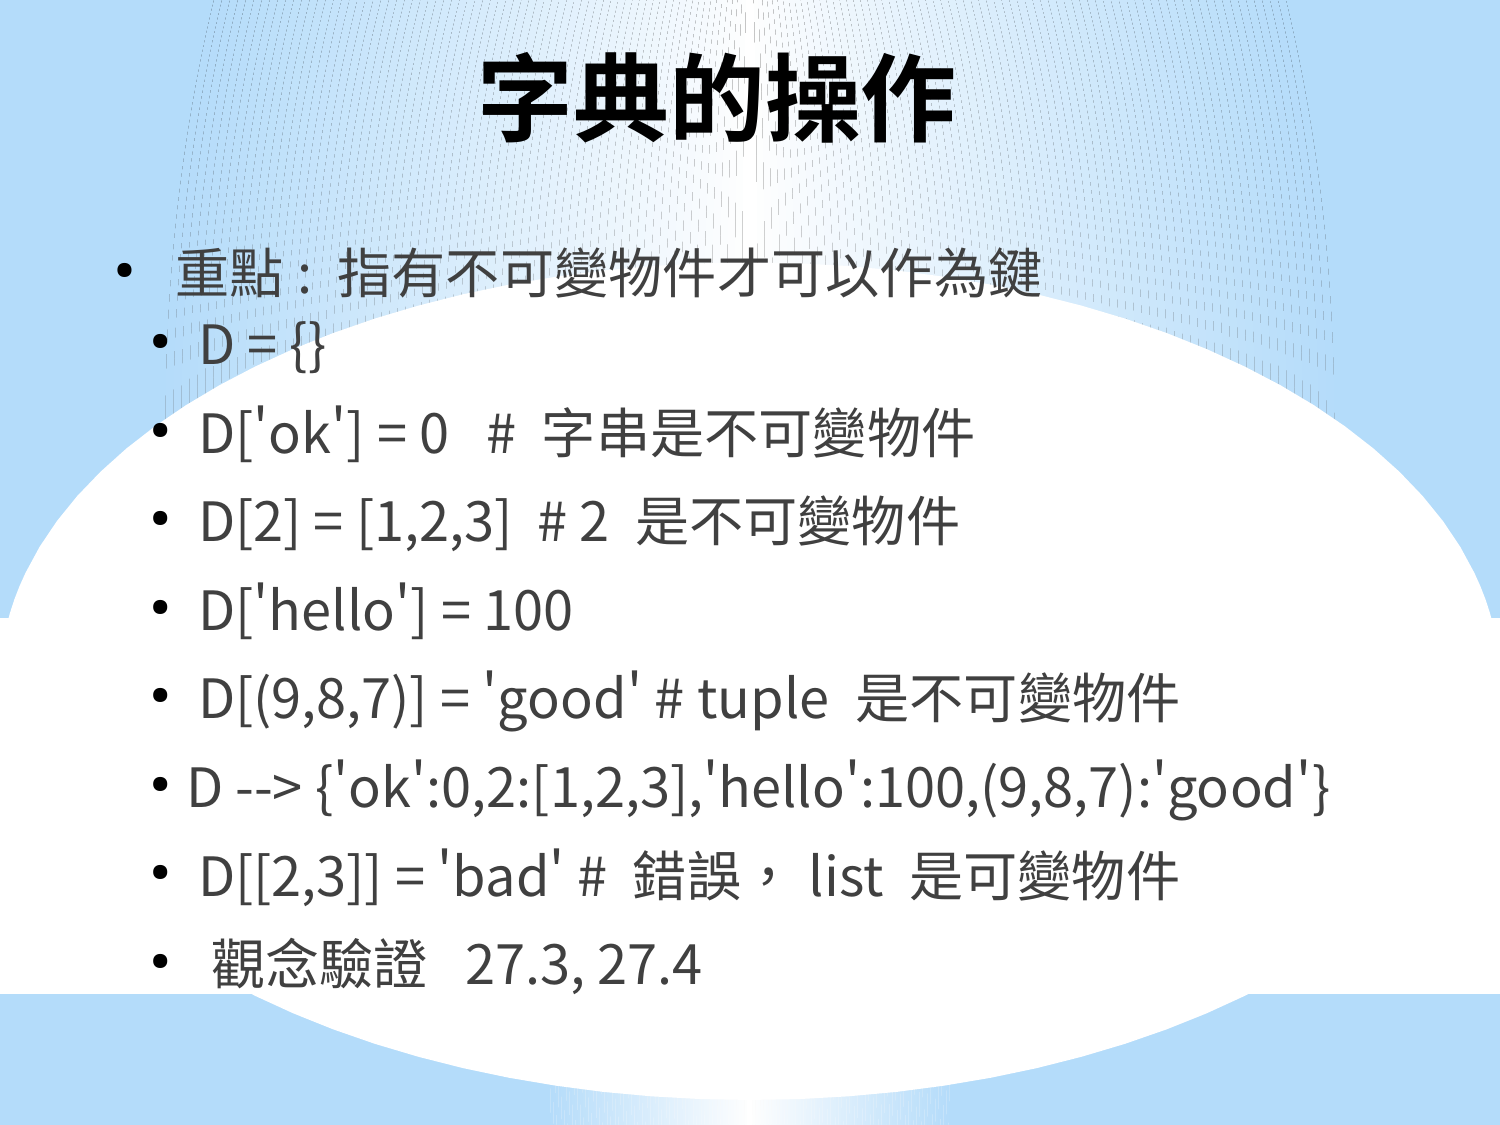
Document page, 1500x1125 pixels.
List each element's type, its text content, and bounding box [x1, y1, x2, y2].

list 重點: 指有不可變物件才可以作為鍵 D = {} D['ok'] = 0 # 字串是不可變物件 D[2] = [1,2,3] # 2 是不可變物件 D['hello'] = 100 D[(9,8,7)] = 'good' # tuple 是不可變物件 D --> {'ok':0,2:[1,2,3],'hello':100,(9,8,7):'good'} D[[2,3]] = 'bad' # 錯誤，list 是可變物件 觀念驗證 27.3, 27.4 [100, 231, 1471, 1047]
title 字典的操作 [183, 30, 1252, 219]
